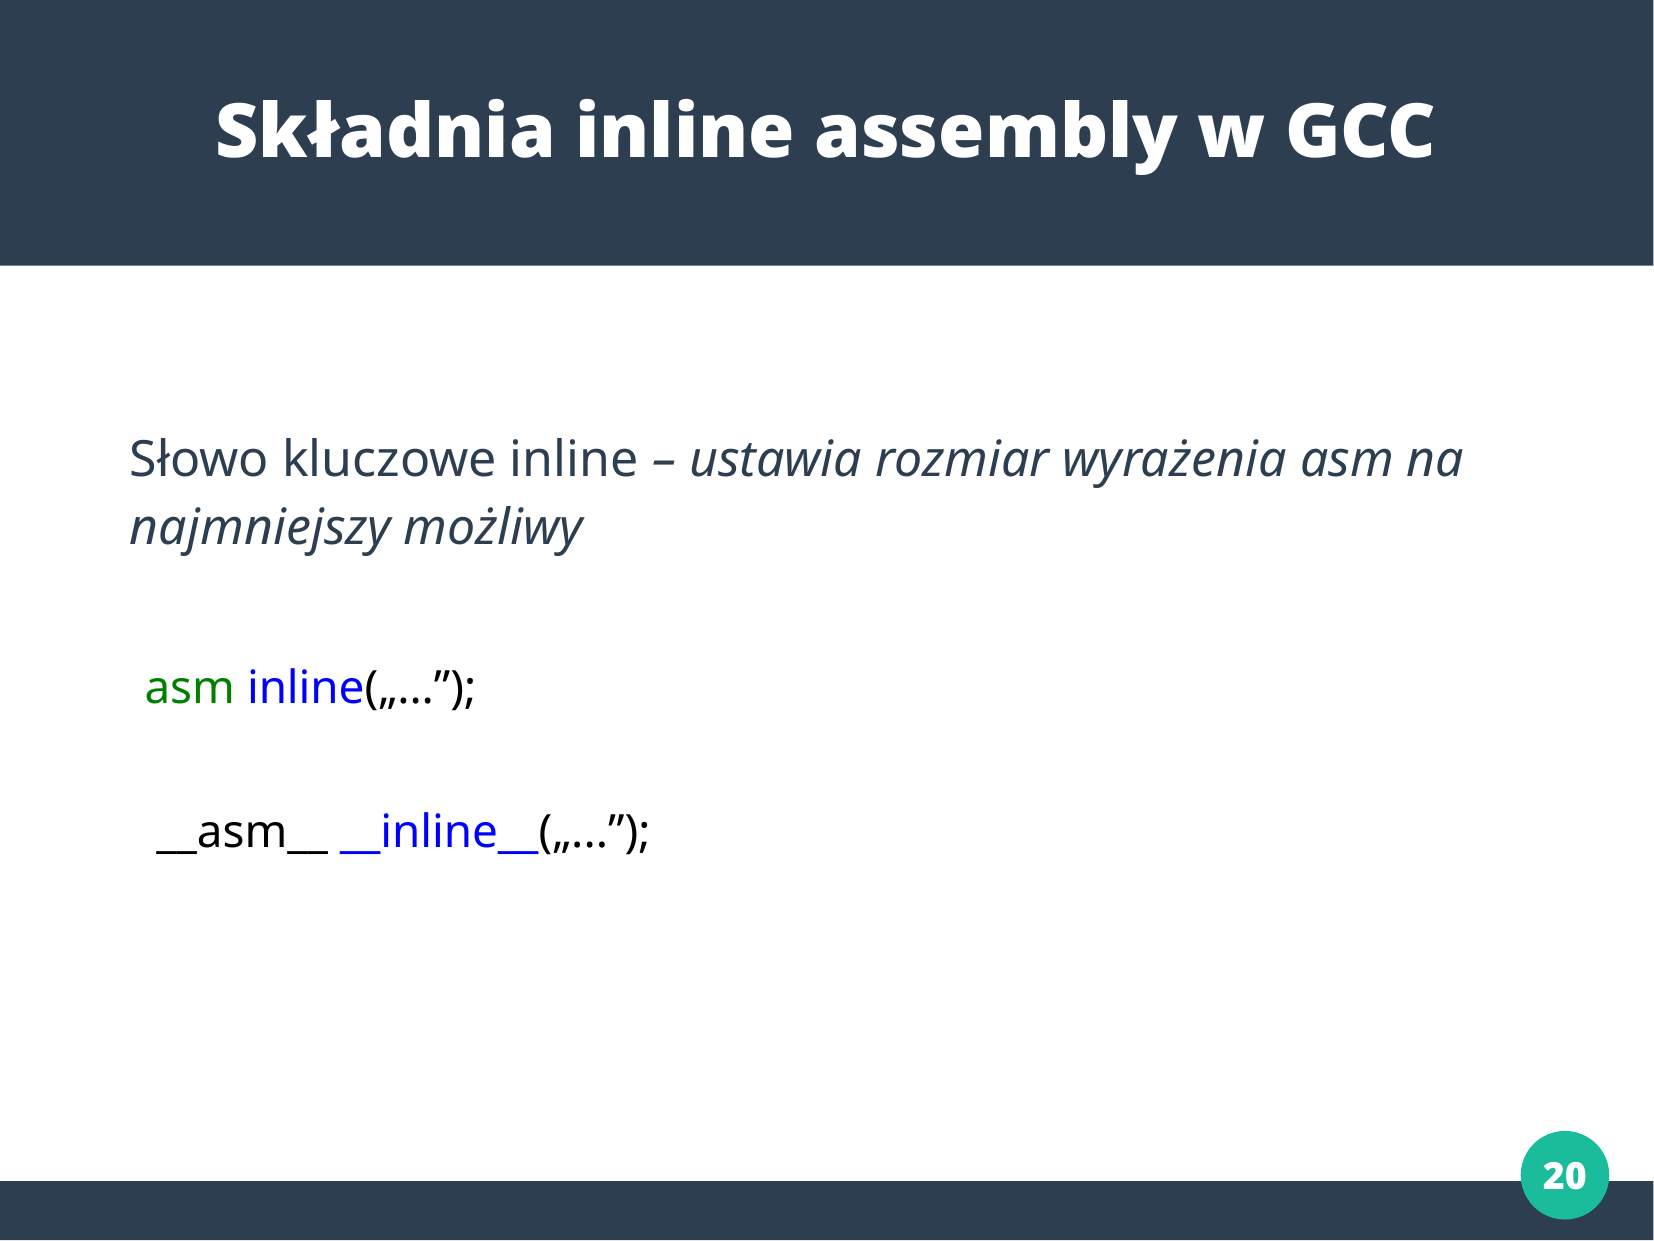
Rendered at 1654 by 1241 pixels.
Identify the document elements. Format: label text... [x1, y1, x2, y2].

text_box __asm__ __inline__(„...”); [141, 791, 934, 860]
title Składnia inline assembly w GCC [59, 49, 1595, 207]
list Słowo kluczowe inline – ustawia rozmiar wyrażenia asm na najmniejszy możliwy [59, 324, 1595, 1152]
text_box asm inline(„...”); [129, 646, 922, 715]
